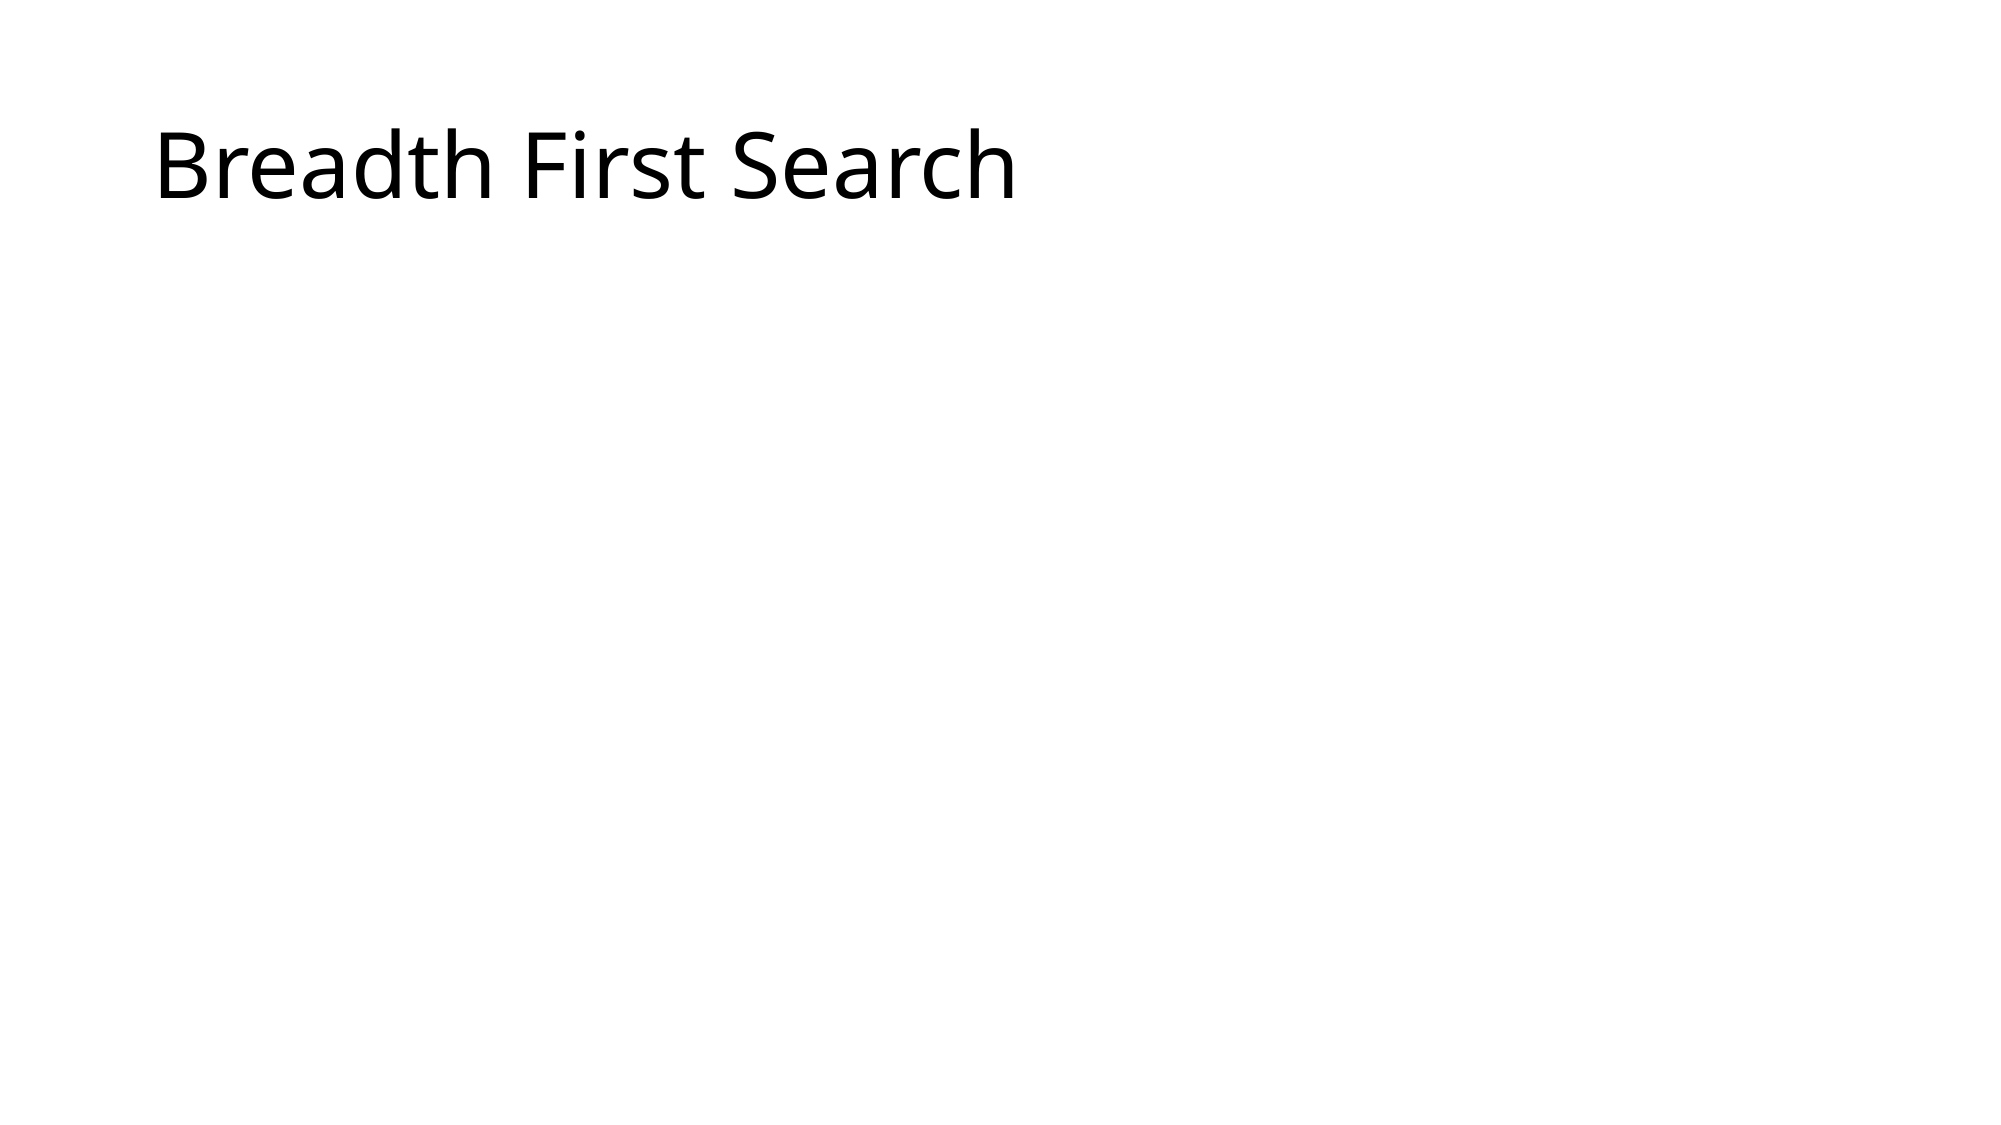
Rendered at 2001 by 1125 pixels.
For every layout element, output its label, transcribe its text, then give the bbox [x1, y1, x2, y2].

title Breadth First Search [137, 59, 1863, 278]
